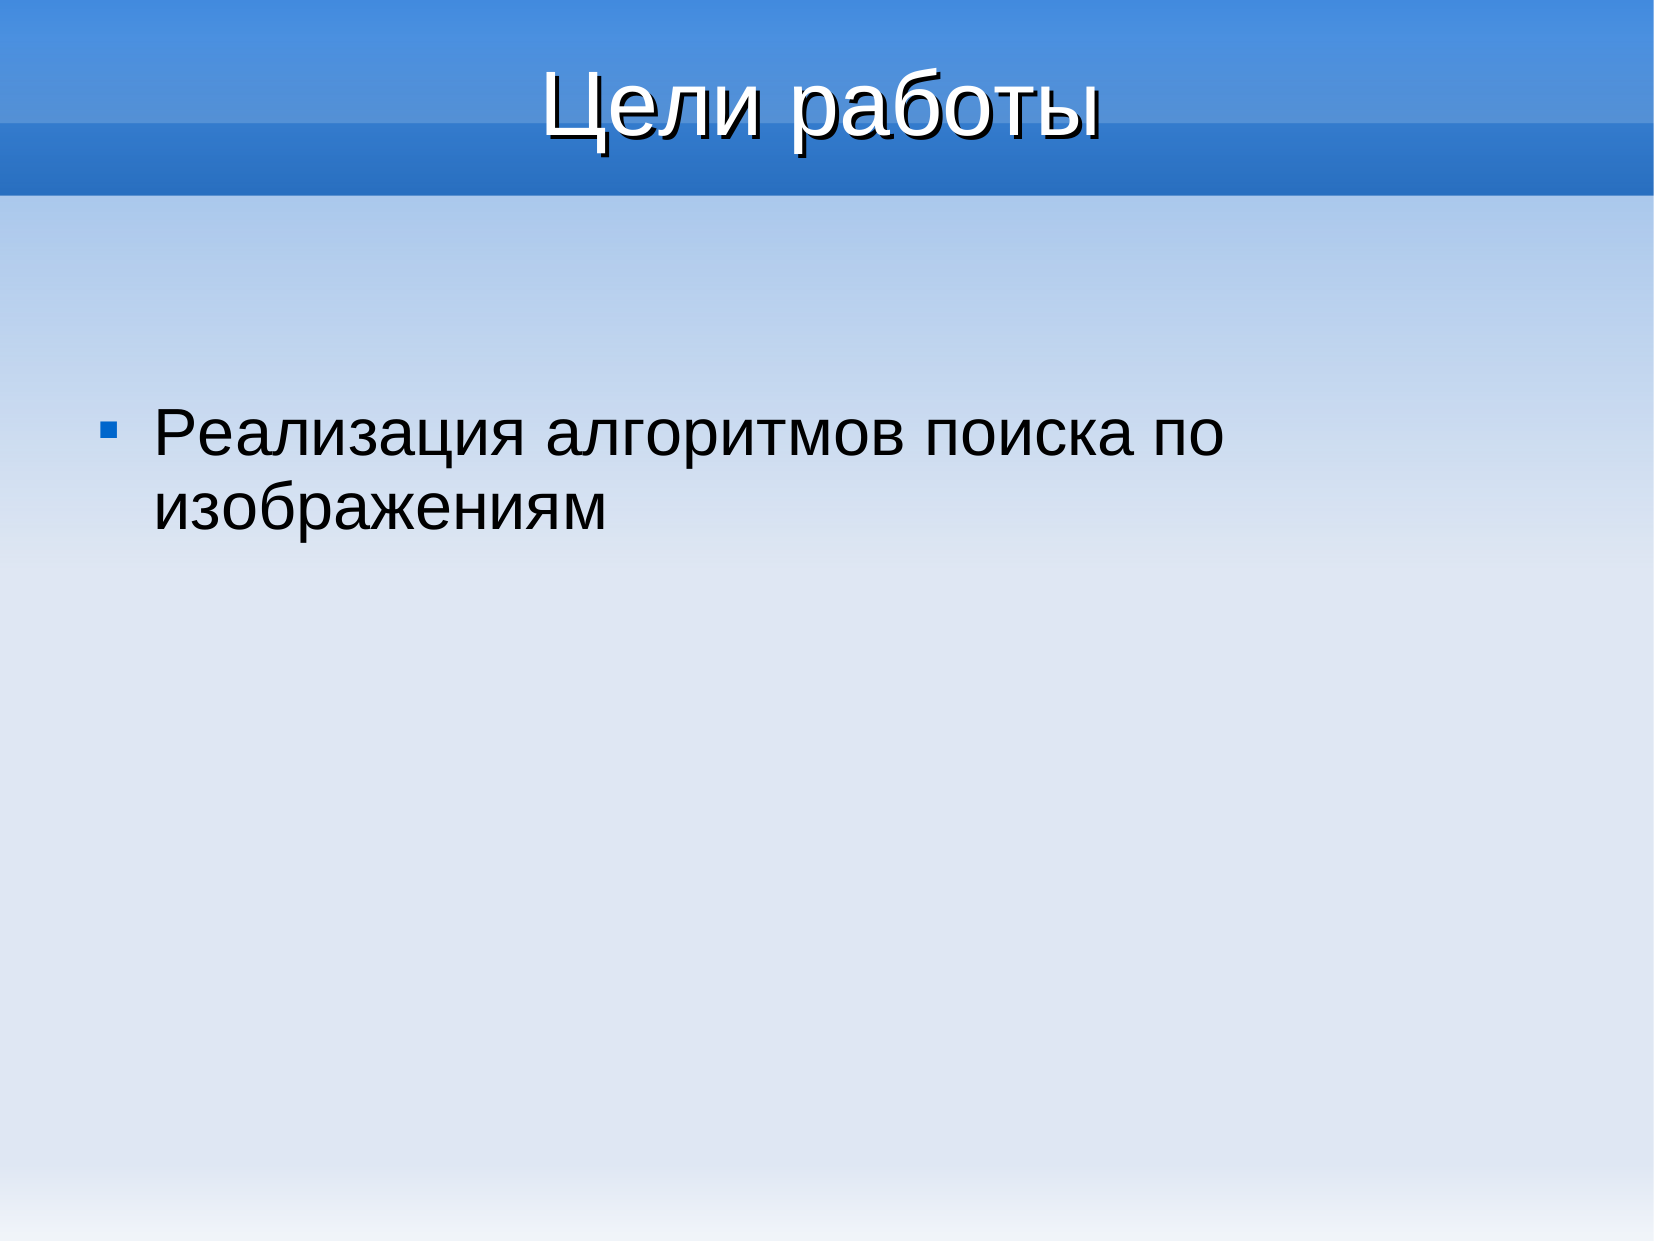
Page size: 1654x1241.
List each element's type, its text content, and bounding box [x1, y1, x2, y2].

list Реализация алгоритмов поиска по изображениям [82, 290, 1571, 1094]
title Цели работы [76, 0, 1565, 208]
picture [0, 0, 1654, 1241]
